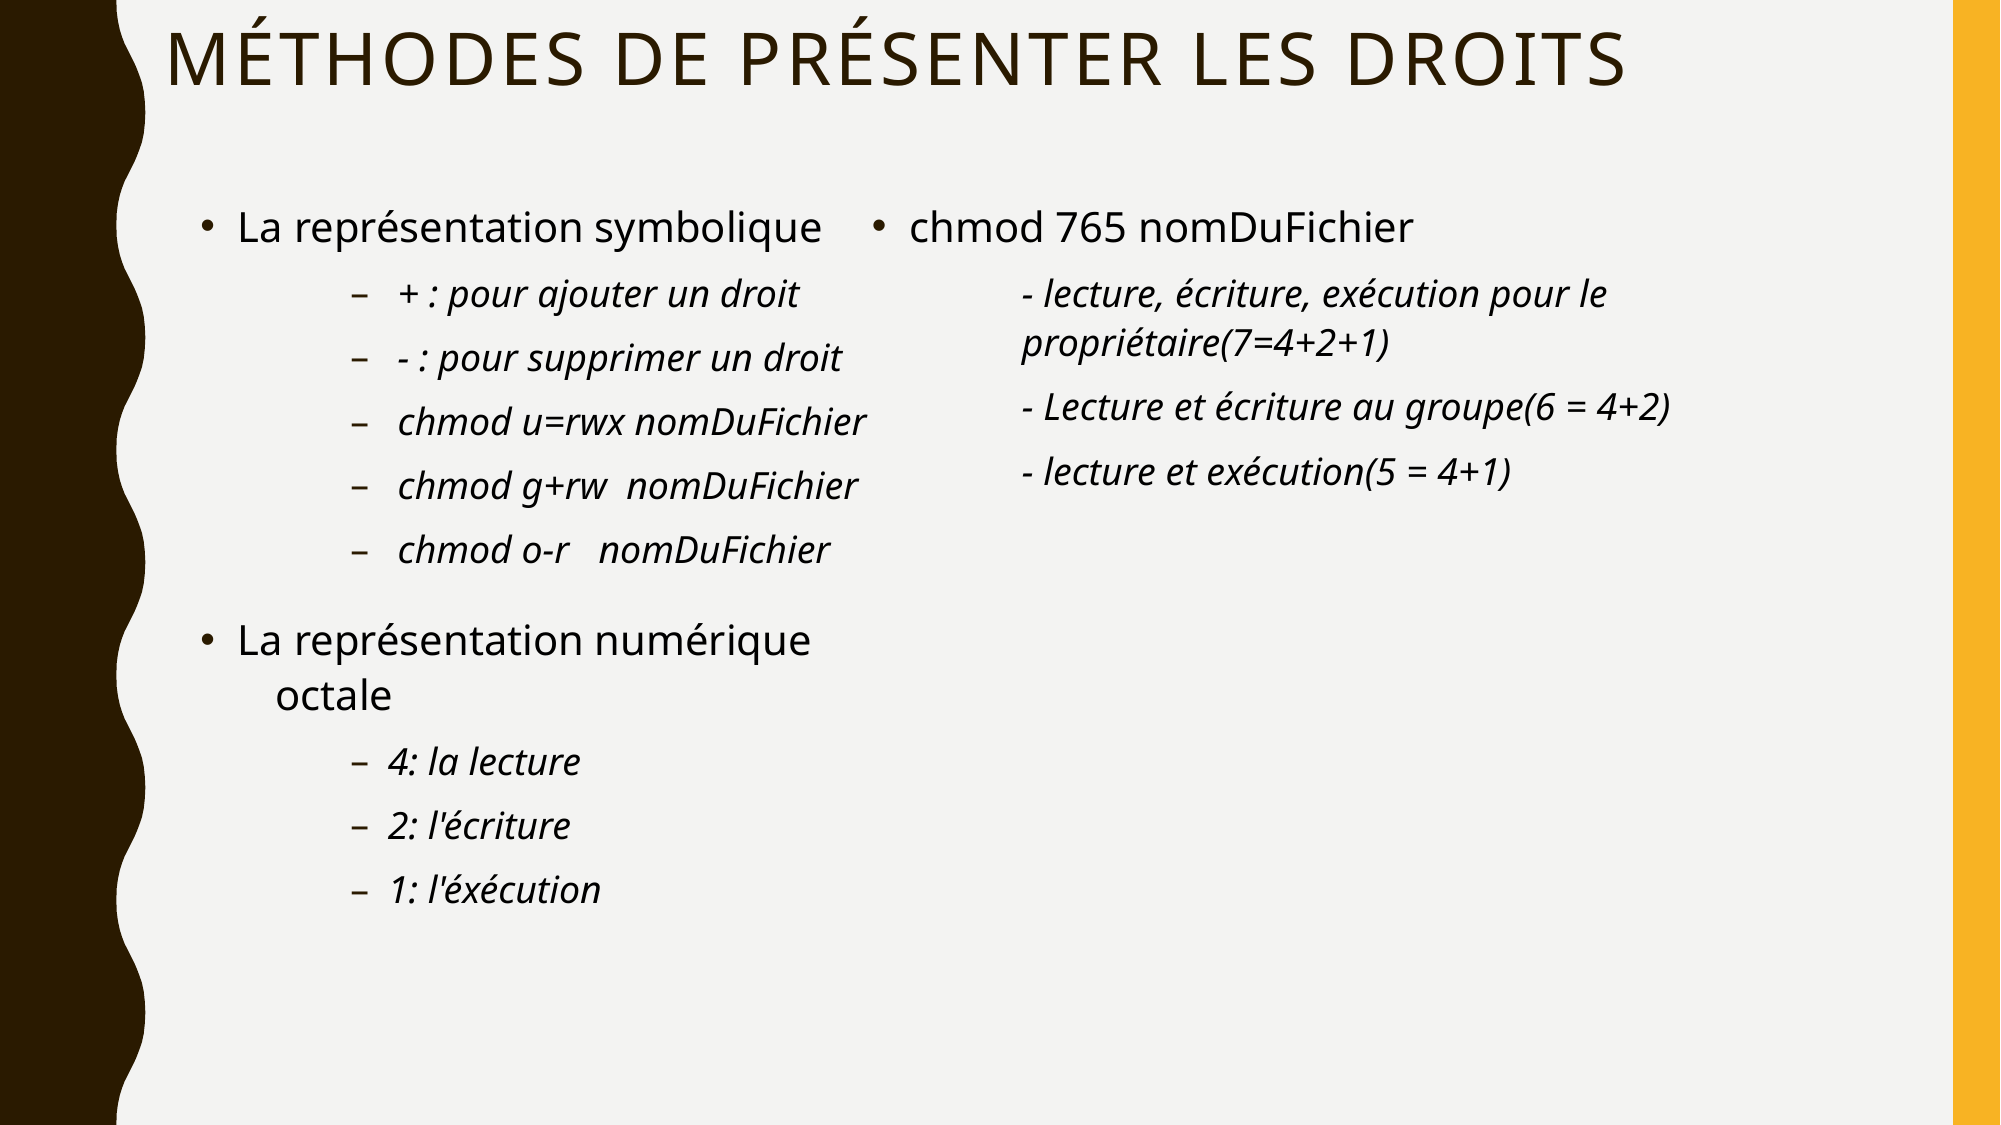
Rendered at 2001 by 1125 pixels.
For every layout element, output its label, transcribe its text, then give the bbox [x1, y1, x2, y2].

text_box chmod 765 nomDuFichier - lecture, écriture, exécution pour le propriétaire(7=4+2+1) - Lecture et écriture au groupe(6 = 4+2) - lecture et exécution(5 = 4+1) [856, 188, 1989, 586]
text_box La représentation numérique octale 4: la lecture 2: l'écriture 1: l'éxécution [185, 601, 909, 999]
list La représentation symbolique + : pour ajouter un droit - : pour supprimer un droit chmod u=rwx nomDuFichier chmod g+rw nomDuFichier chmod o-r nomDuFichier [185, 188, 856, 586]
title Méthodes de présenter les droits [149, 15, 1768, 148]
